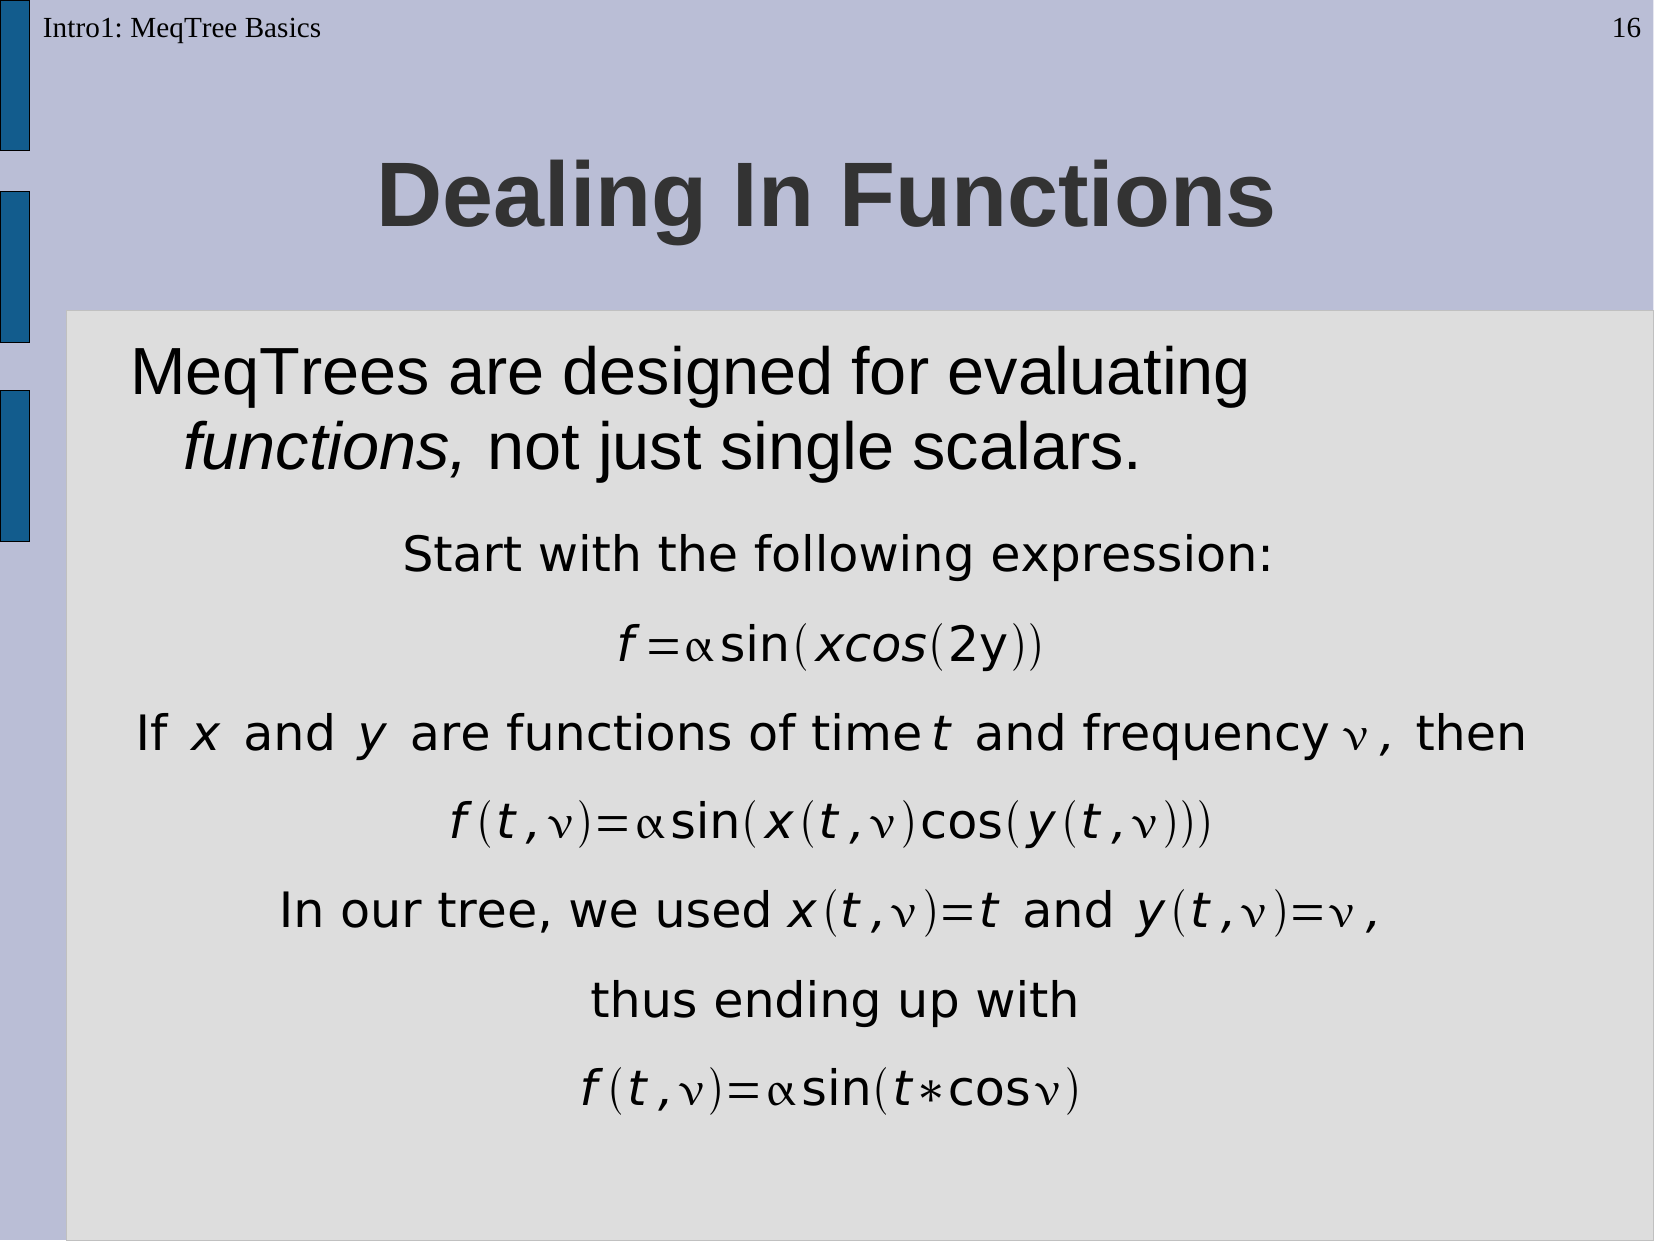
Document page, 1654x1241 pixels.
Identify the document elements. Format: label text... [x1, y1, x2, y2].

list MeqTrees are designed for evaluating functions, not just single scalars. [112, 334, 1525, 532]
chart [129, 504, 1531, 1212]
title Dealing In Functions [121, 91, 1534, 299]
